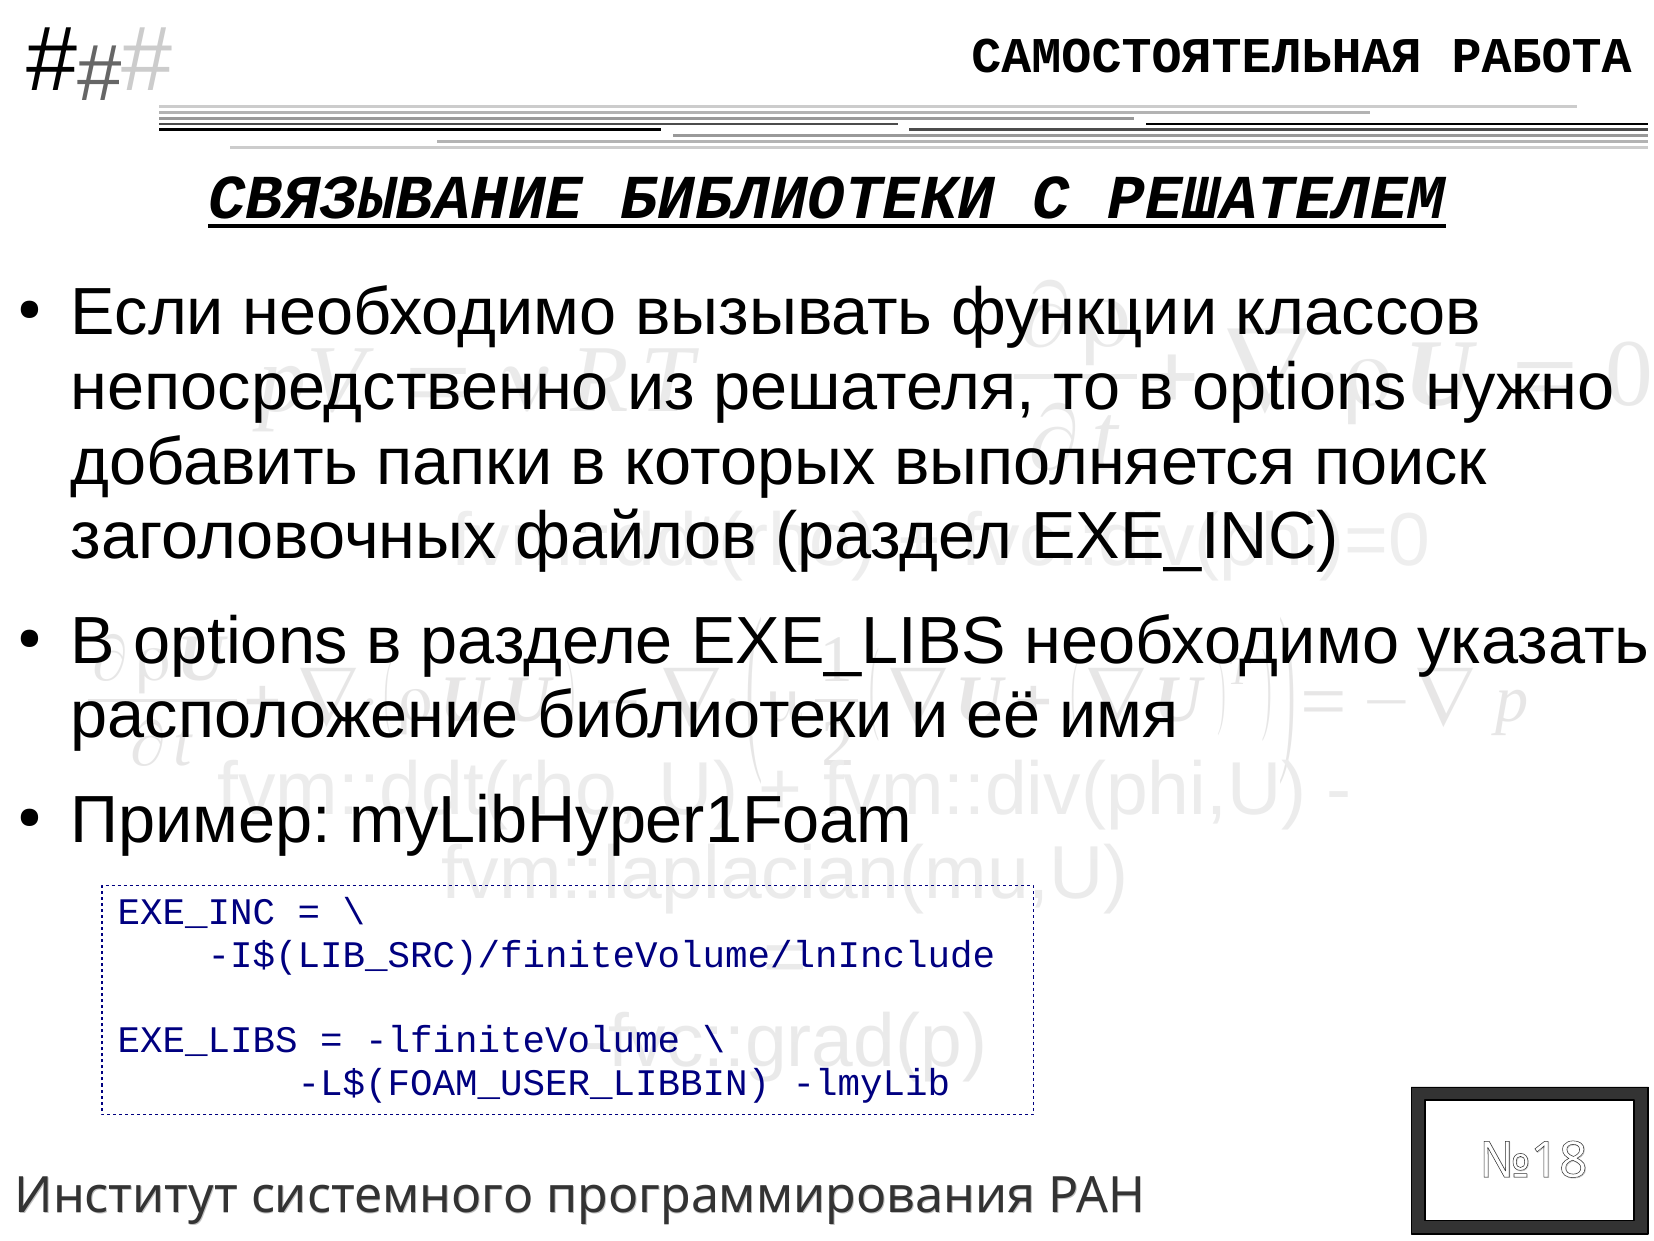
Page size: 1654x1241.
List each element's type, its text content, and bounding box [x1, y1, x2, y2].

text_box EXE_INC = \ -I$(LIB_SRC)/finiteVolume/lnInclude EXE_LIBS = -lfiniteVolume \ -L$(FOAM_USER_LIBBIN) -lmyLib [101, 885, 1034, 1115]
title СВЯЗЫВАНИЕ БИБЛИОТЕКИ С РЕШАТЕЛЕМ [0, 147, 1654, 257]
list Если необходимо вызывать функции классов непосредственно из решателя, то в options нужно добавить папки в которых выполняется поиск заголовочных файлов (раздел EXE_INC) В options в разделе EXE_LIBS необходимо указать расположение библиотеки и её имя Пример: myLibHyper1Foam [0, 274, 1654, 1093]
